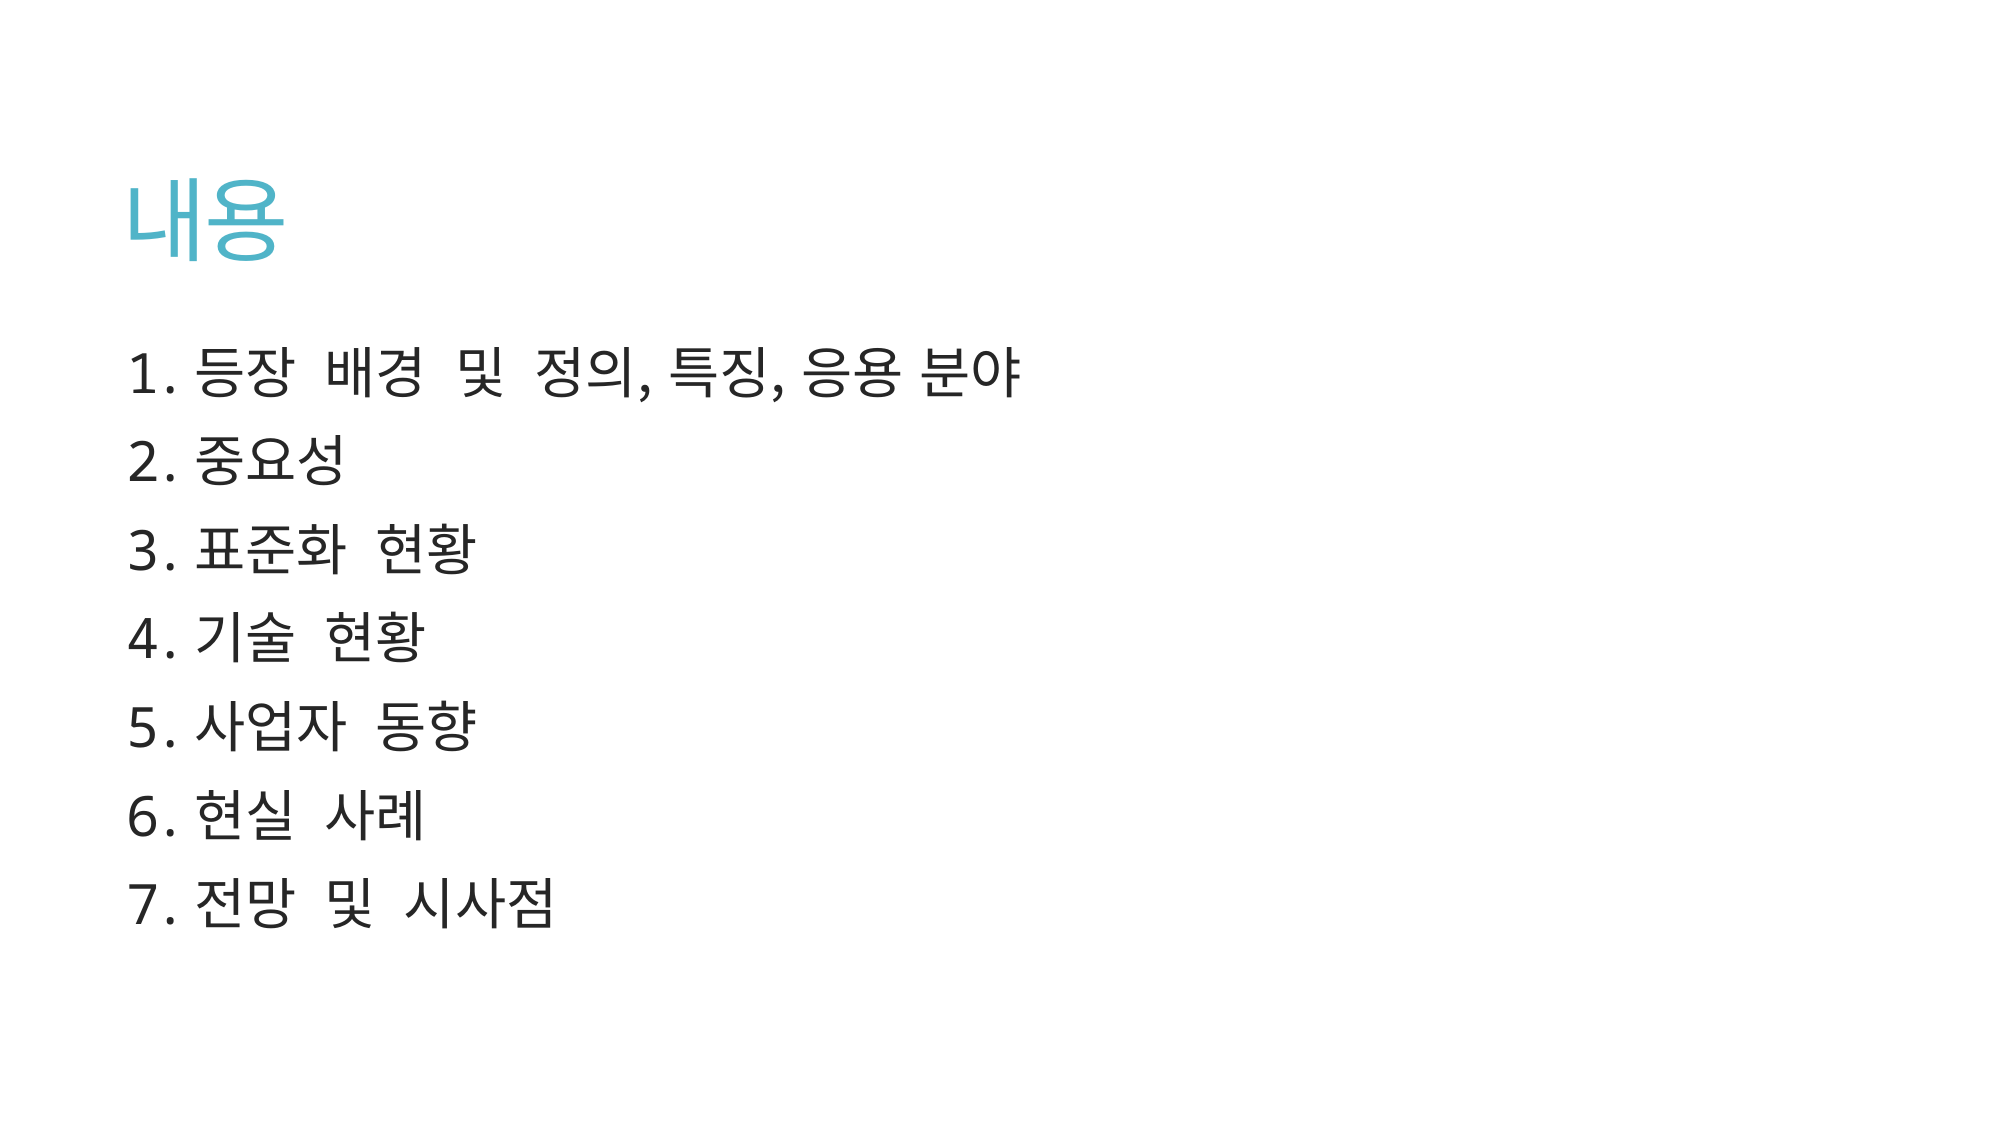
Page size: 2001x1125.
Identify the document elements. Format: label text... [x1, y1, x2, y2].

title 내용 [107, 81, 1875, 354]
list 등장 배경 및 정의, 특징, 응용 분야 중요성 표준화 현황 기술 현황 사업자 동향 현실 사례 전망 및 시사점 [111, 329, 1876, 948]
